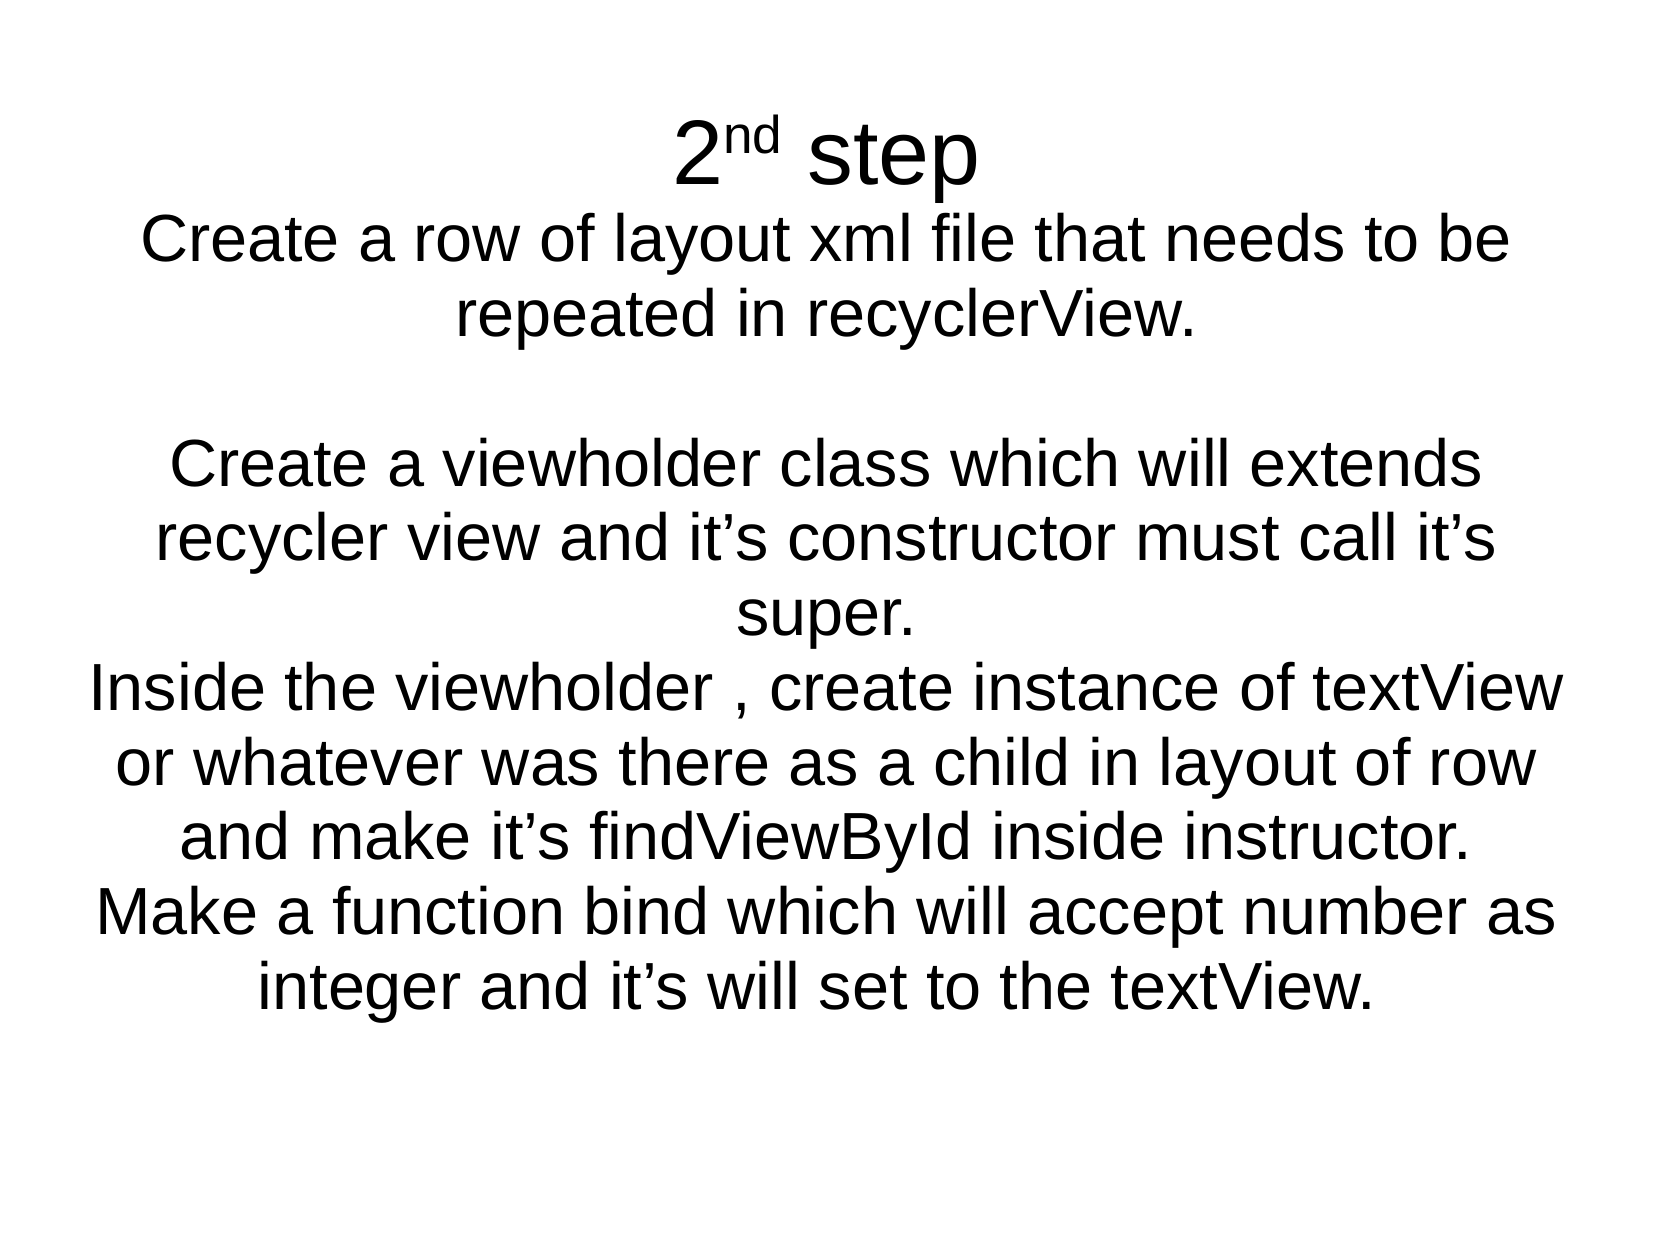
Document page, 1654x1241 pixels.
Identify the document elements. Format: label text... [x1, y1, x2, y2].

title 2nd step [82, 49, 1571, 201]
subtitle Create a row of layout xml file that needs to be repeated in recyclerView. Create a viewholder class which will extends recycler view and it’s constructor must call it’s super. Inside the viewholder , create instance of textView or whatever was there as a child in layout of row and make it’s findViewById inside instructor. Make a function bind which will accept number as integer and it’s will set to the textView. [82, 201, 1571, 1099]
